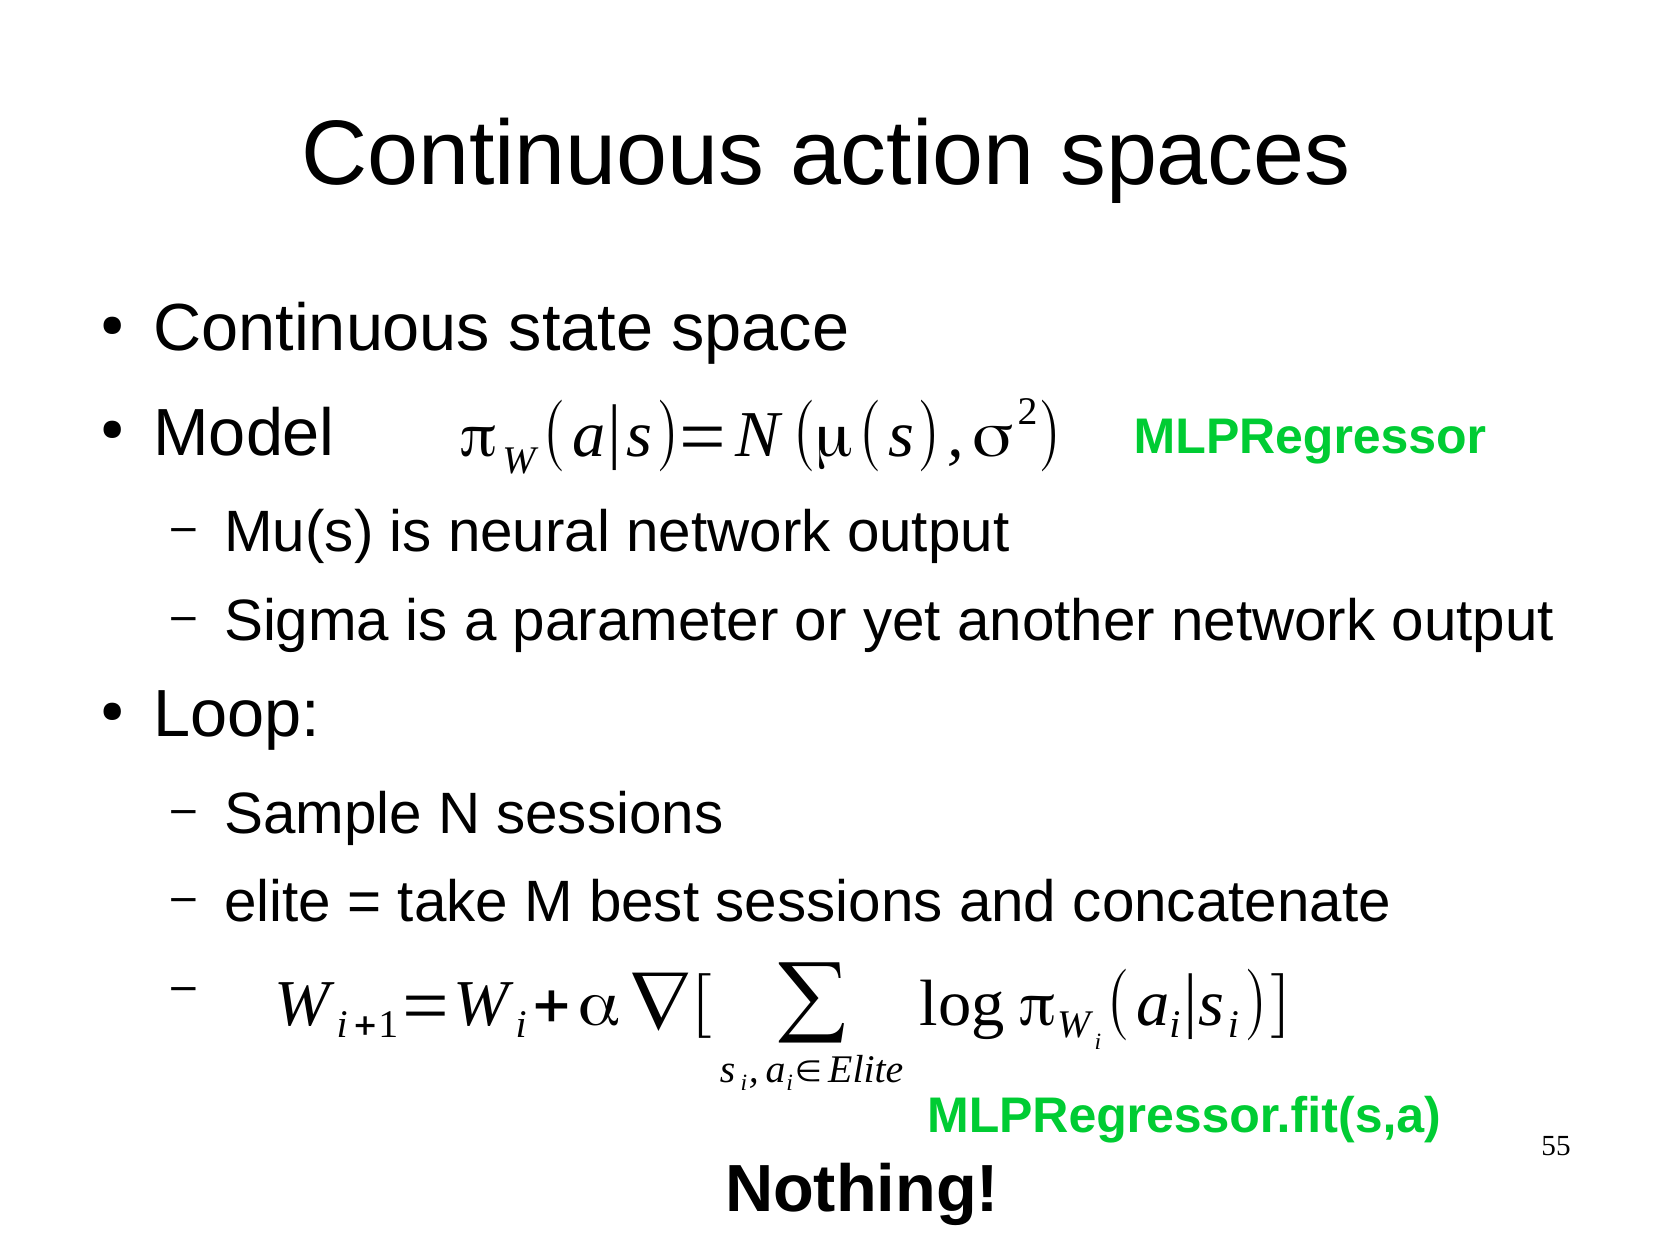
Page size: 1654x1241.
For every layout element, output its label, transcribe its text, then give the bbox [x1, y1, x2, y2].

list Continuous state space Model Mu(s) is neural network output Sigma is a parameter or yet another network output Loop: Sample N sessions elite = take M best sessions and concatenate Nothing! [82, 290, 1571, 1241]
text_box MLPRegressor.fit(s,a) [912, 1079, 1654, 1160]
title Continuous action spaces [82, 49, 1571, 257]
chart [257, 955, 1303, 1097]
chart [444, 387, 1078, 480]
text_box MLPRegressor [1118, 400, 1654, 481]
